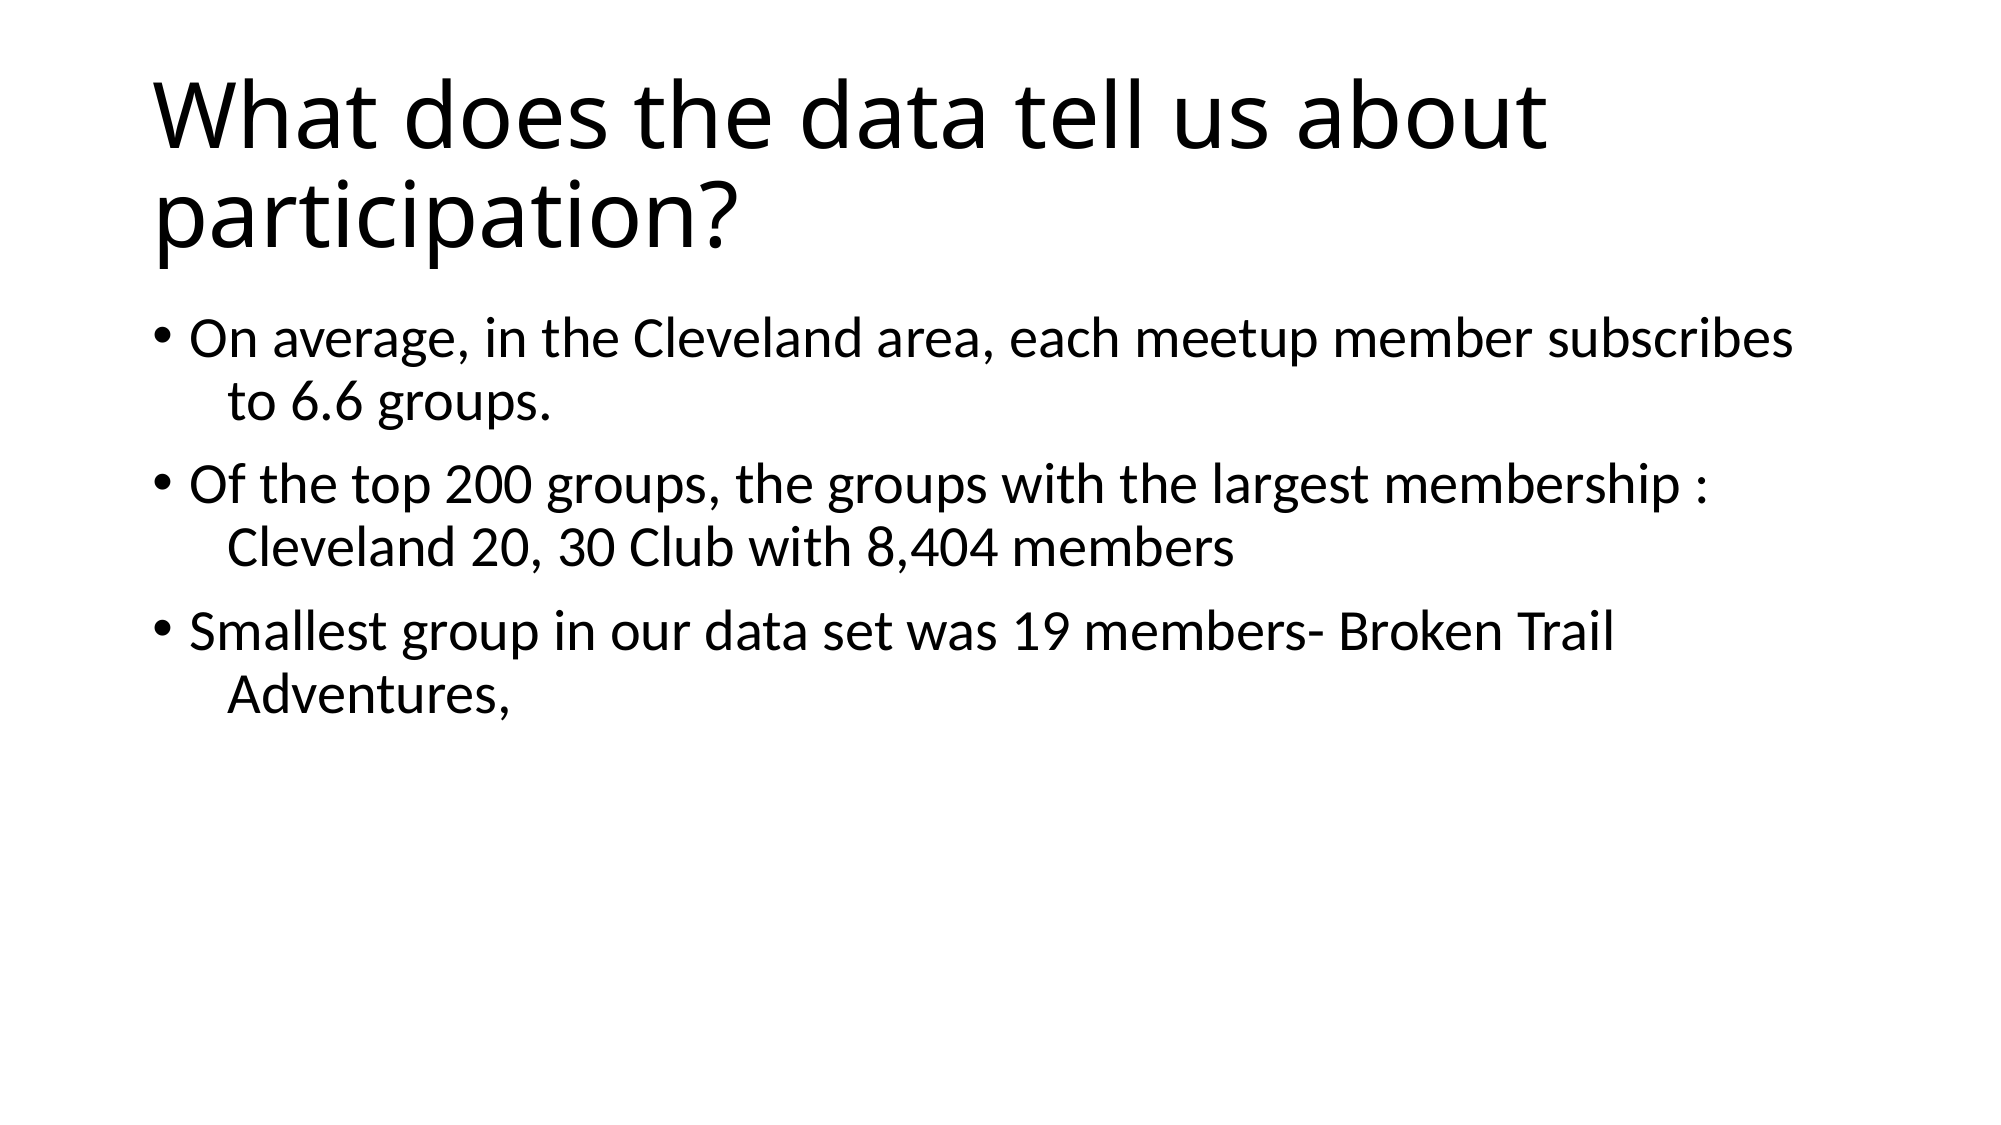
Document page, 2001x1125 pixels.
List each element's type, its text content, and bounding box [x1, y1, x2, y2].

title What does the data tell us about participation? [137, 59, 1863, 278]
list On average, in the Cleveland area, each meetup member subscribes to 6.6 groups. Of the top 200 groups, the groups with the largest membership : Cleveland 20, 30 Club with 8,404 members Smallest group in our data set was 19 members- Broken Trail Adventures, [137, 299, 1863, 1014]
